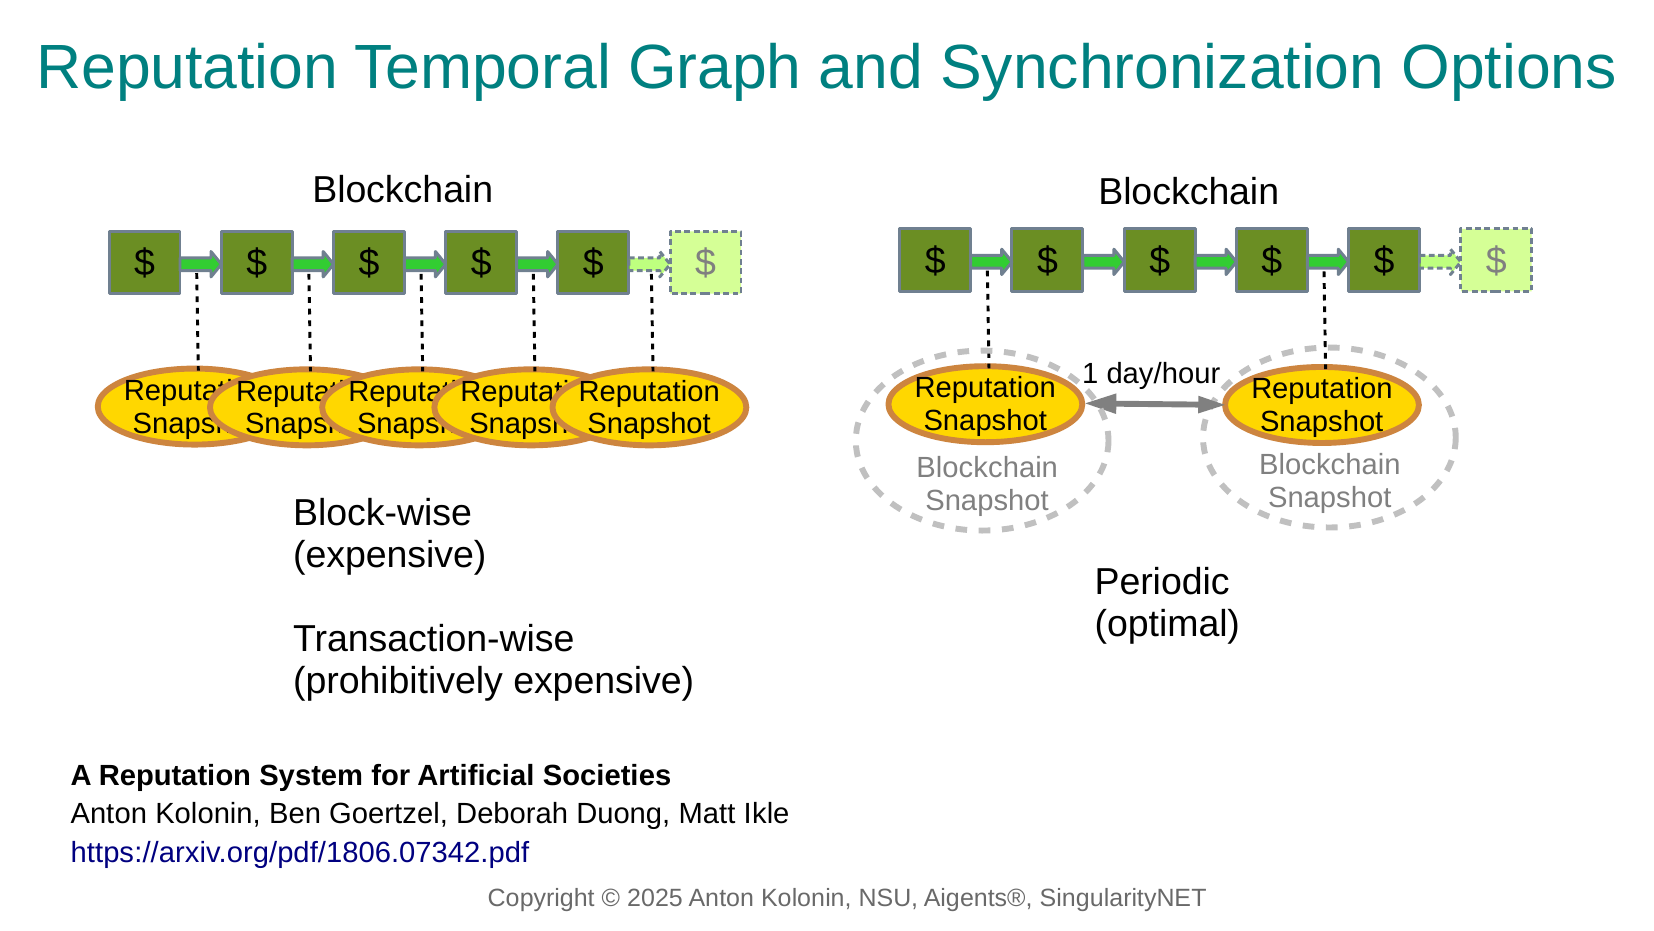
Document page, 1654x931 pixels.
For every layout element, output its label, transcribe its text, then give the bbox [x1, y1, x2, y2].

text_box Blockchain [297, 161, 509, 219]
text_box $ [899, 228, 971, 292]
text_box Reputation Snapshot [552, 369, 747, 446]
text_box $ [1348, 228, 1420, 292]
text_box 1 day/hour [1067, 349, 1236, 398]
text_box [1307, 249, 1349, 275]
text_box Reputation Snapshot [97, 368, 252, 445]
text_box $ [557, 231, 629, 294]
text_box [1082, 249, 1125, 275]
text_box [404, 251, 446, 277]
text_box [1419, 249, 1461, 275]
text_box $ [670, 231, 742, 294]
text_box Blockchain Snapshot [901, 443, 1074, 524]
text_box Reputation Snapshot [888, 366, 1083, 443]
text_box Reputation Snapshot [209, 369, 362, 446]
text_box Block-wise (expensive) Transaction-wise (prohibitively expensive) [278, 484, 711, 710]
text_box Blockchain Snapshot [1244, 440, 1416, 521]
text_box $ [1124, 228, 1196, 292]
text_box $ [1236, 228, 1308, 292]
text_box [628, 251, 671, 277]
text_box Reputation Snapshot [1225, 366, 1419, 440]
text_box Reputation Temporal Graph and Synchronization Options [0, 0, 1630, 135]
text_box Periodic (optimal) [1079, 552, 1256, 652]
text_box $ [445, 231, 517, 294]
text_box A Reputation System for Artificial Societies Anton Kolonin, Ben Goertzel, Deborah Duong, Matt Ikle https://arxiv.org/pdf/1806.07342.pdf [55, 751, 898, 893]
text_box $ [109, 231, 181, 294]
text_box [180, 251, 222, 277]
text_box Blockchain [1083, 163, 1295, 220]
text_box $ [221, 231, 293, 294]
text_box [970, 249, 1013, 275]
text_box $ [1460, 228, 1532, 292]
text_box [516, 251, 558, 277]
text_box Reputation Snapshot [434, 369, 590, 446]
text_box Reputation Snapshot [322, 369, 474, 446]
text_box [292, 251, 334, 277]
text_box [1195, 249, 1237, 275]
text_box $ [333, 231, 405, 294]
text_box $ [1011, 228, 1083, 292]
